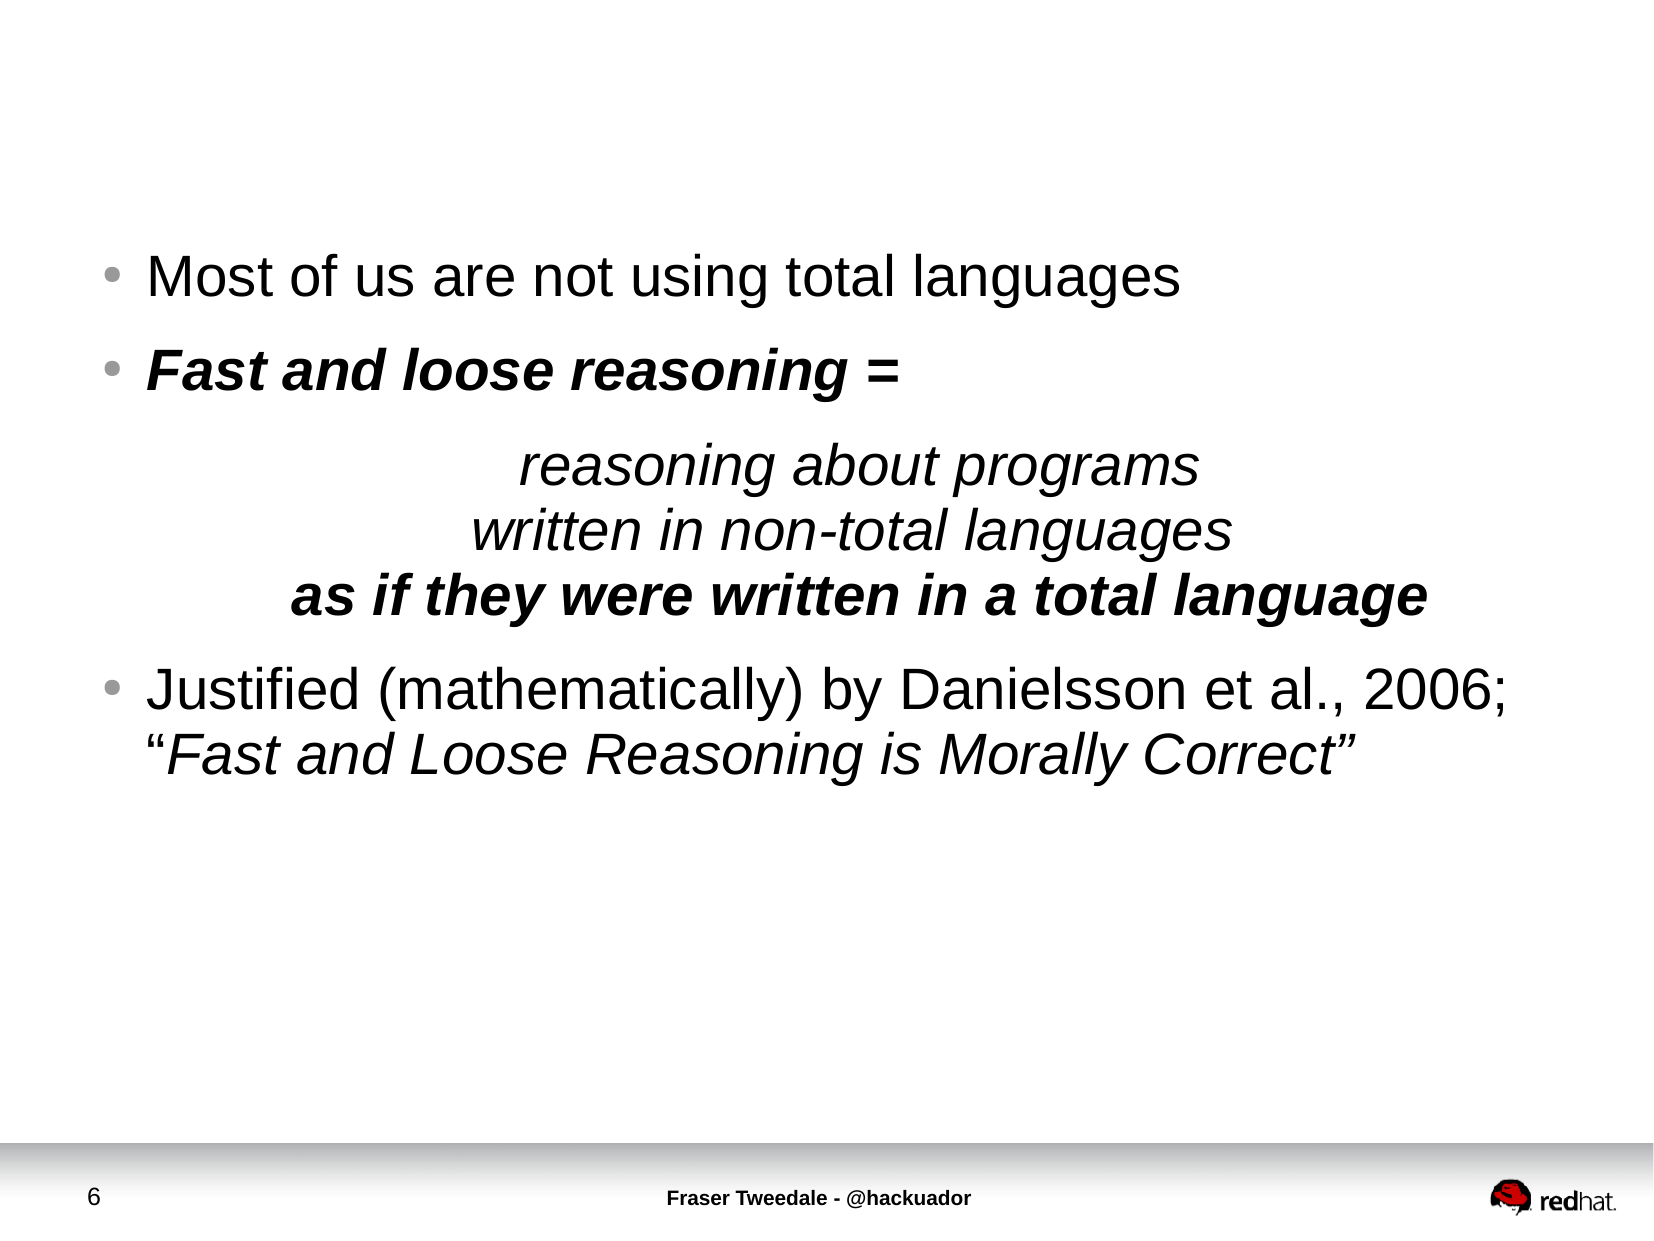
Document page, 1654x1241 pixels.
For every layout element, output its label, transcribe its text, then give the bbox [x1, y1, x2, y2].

picture [0, 1143, 1654, 1241]
list Most of us are not using total languages Fast and loose reasoning = reasoning about programs written in non-total languages as if they were written in a total language Justified (mathematically) by Danielsson et al., 2006; “Fast and Loose Reasoning is Morally Correct” [86, 243, 1576, 1051]
